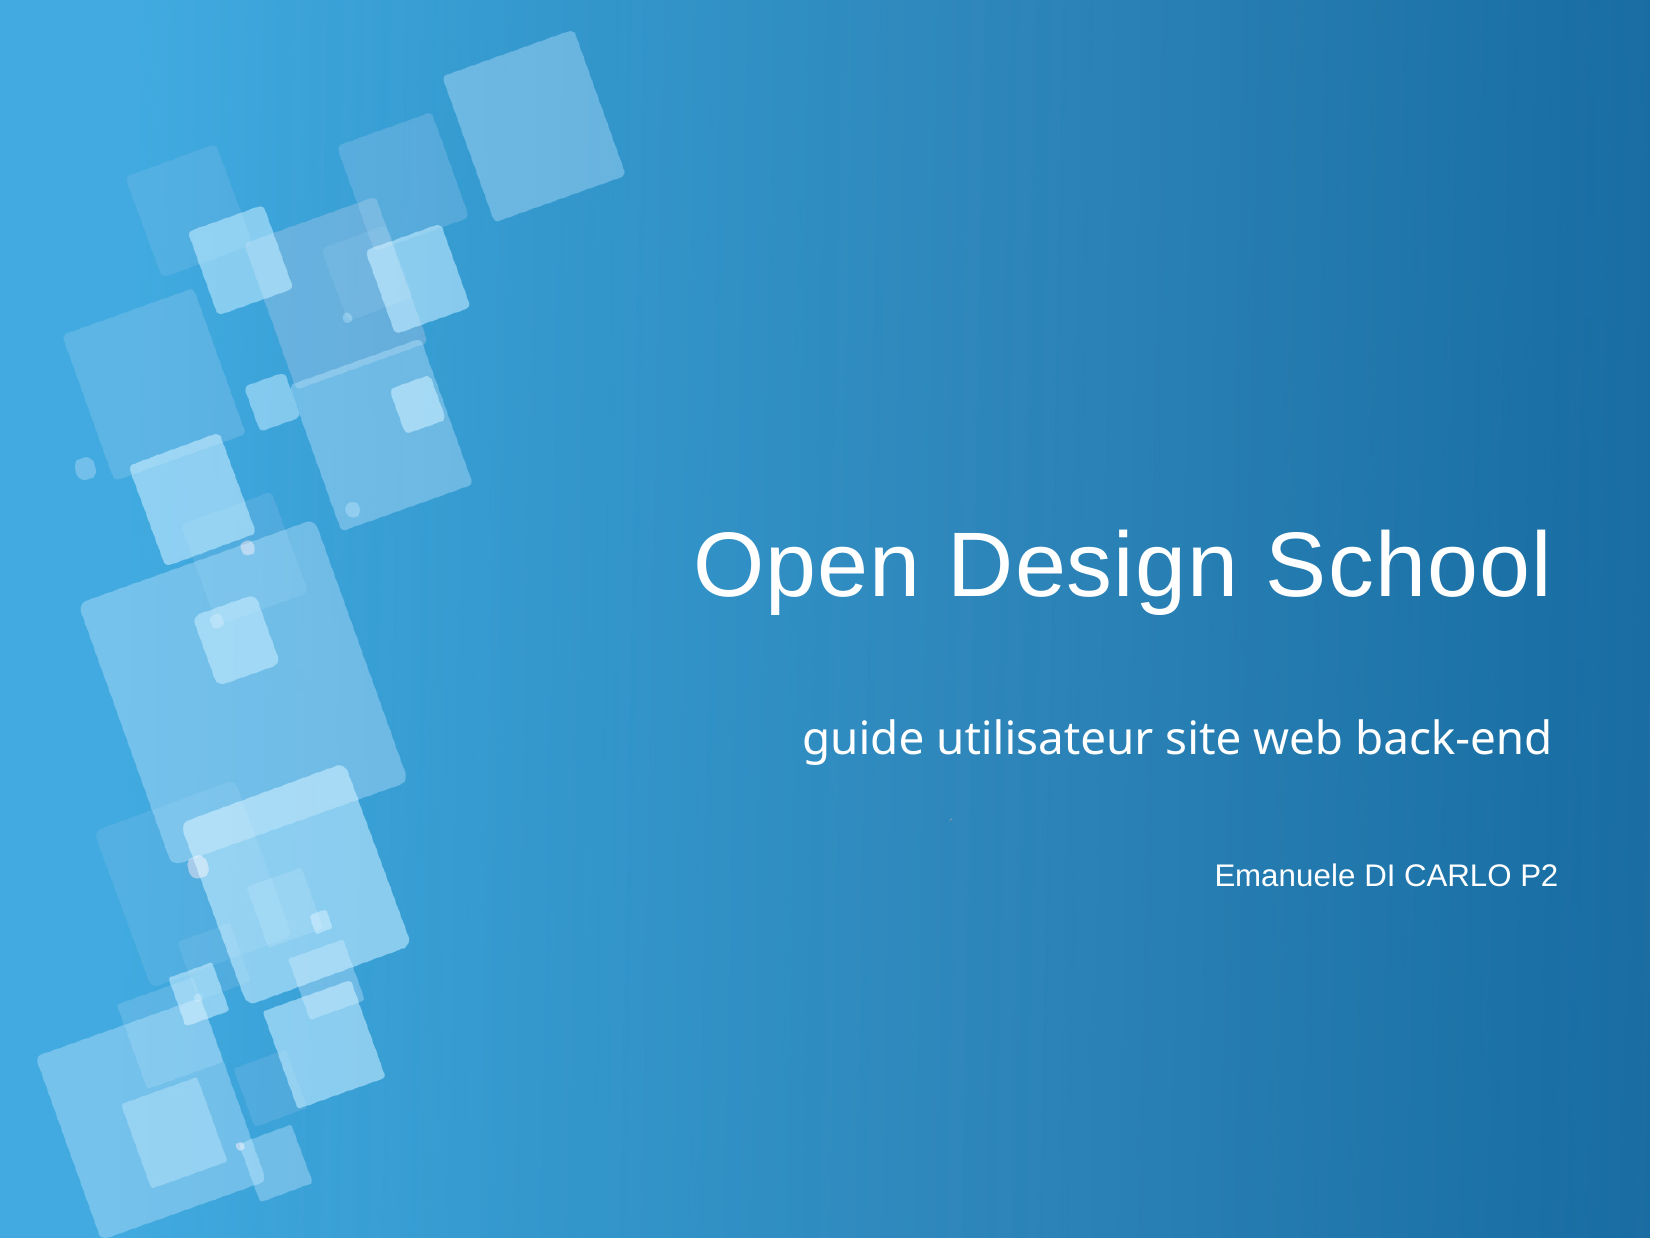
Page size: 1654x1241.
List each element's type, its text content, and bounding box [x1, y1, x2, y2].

picture [0, 0, 1650, 1238]
title Open Design School [627, 467, 1554, 647]
subtitle guide utilisateur site web back-end [412, 656, 1554, 818]
text_box Emanuele DI CARLO P2 [1199, 850, 1575, 944]
